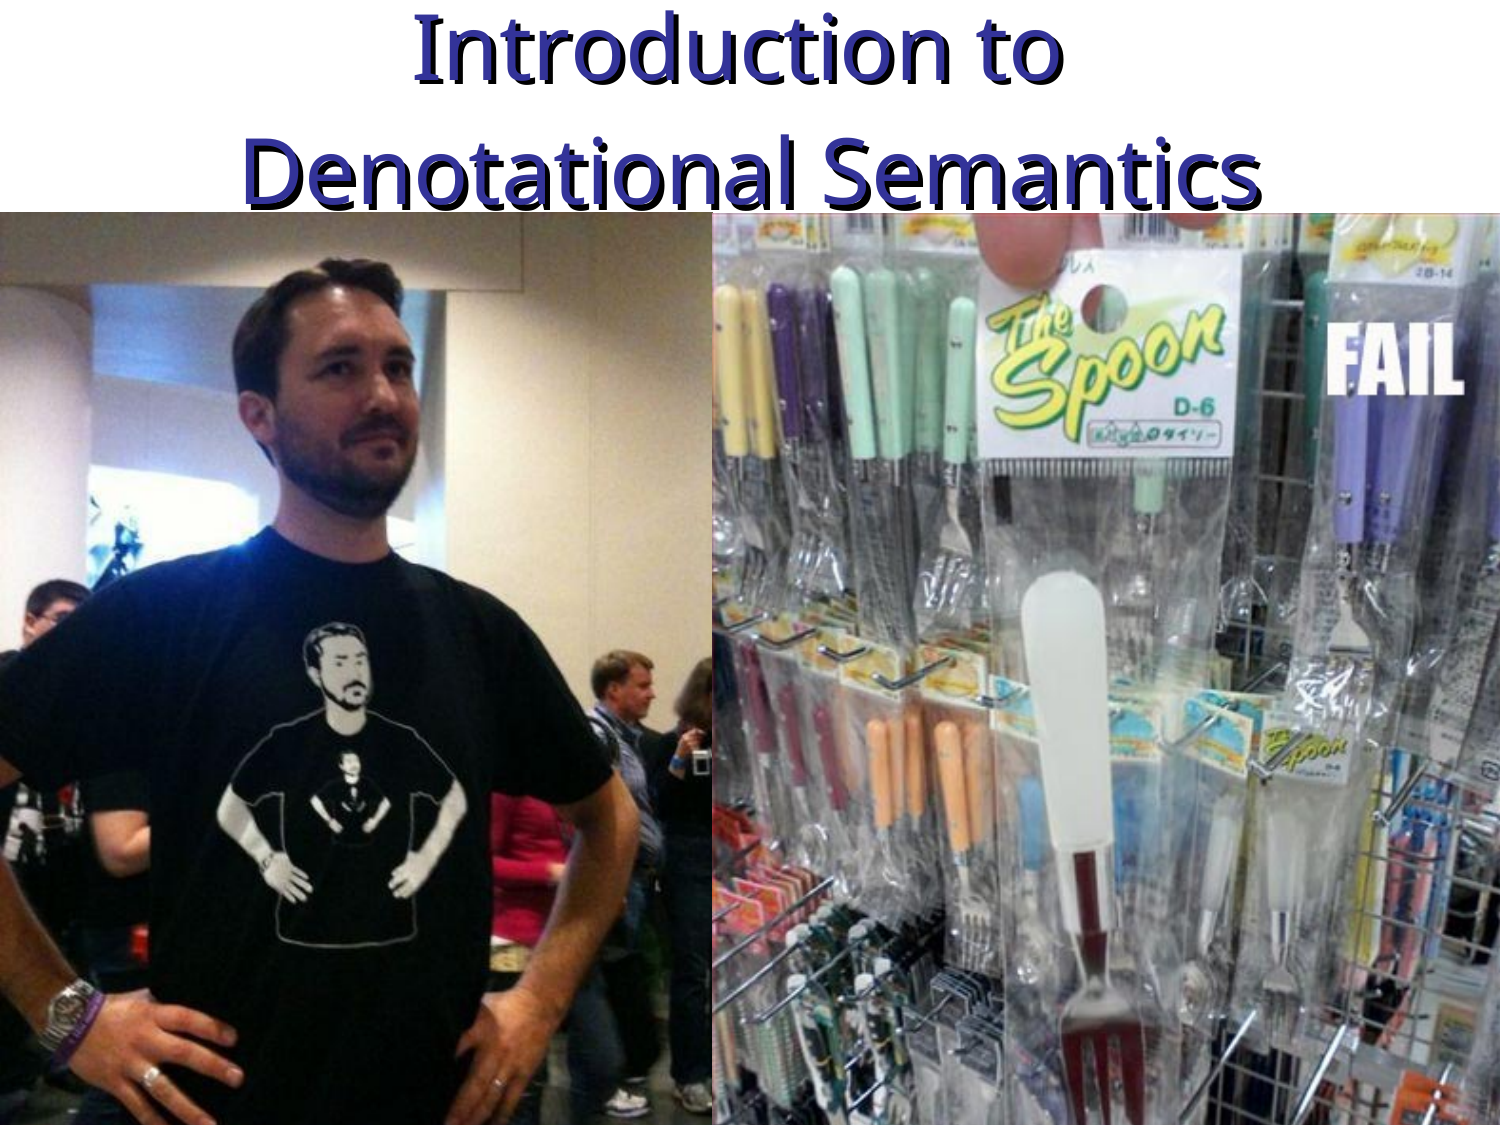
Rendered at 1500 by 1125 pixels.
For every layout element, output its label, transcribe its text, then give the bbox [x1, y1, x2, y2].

picture [0, 212, 1500, 1125]
title Introduction to Denotational Semantics [0, 0, 1500, 213]
